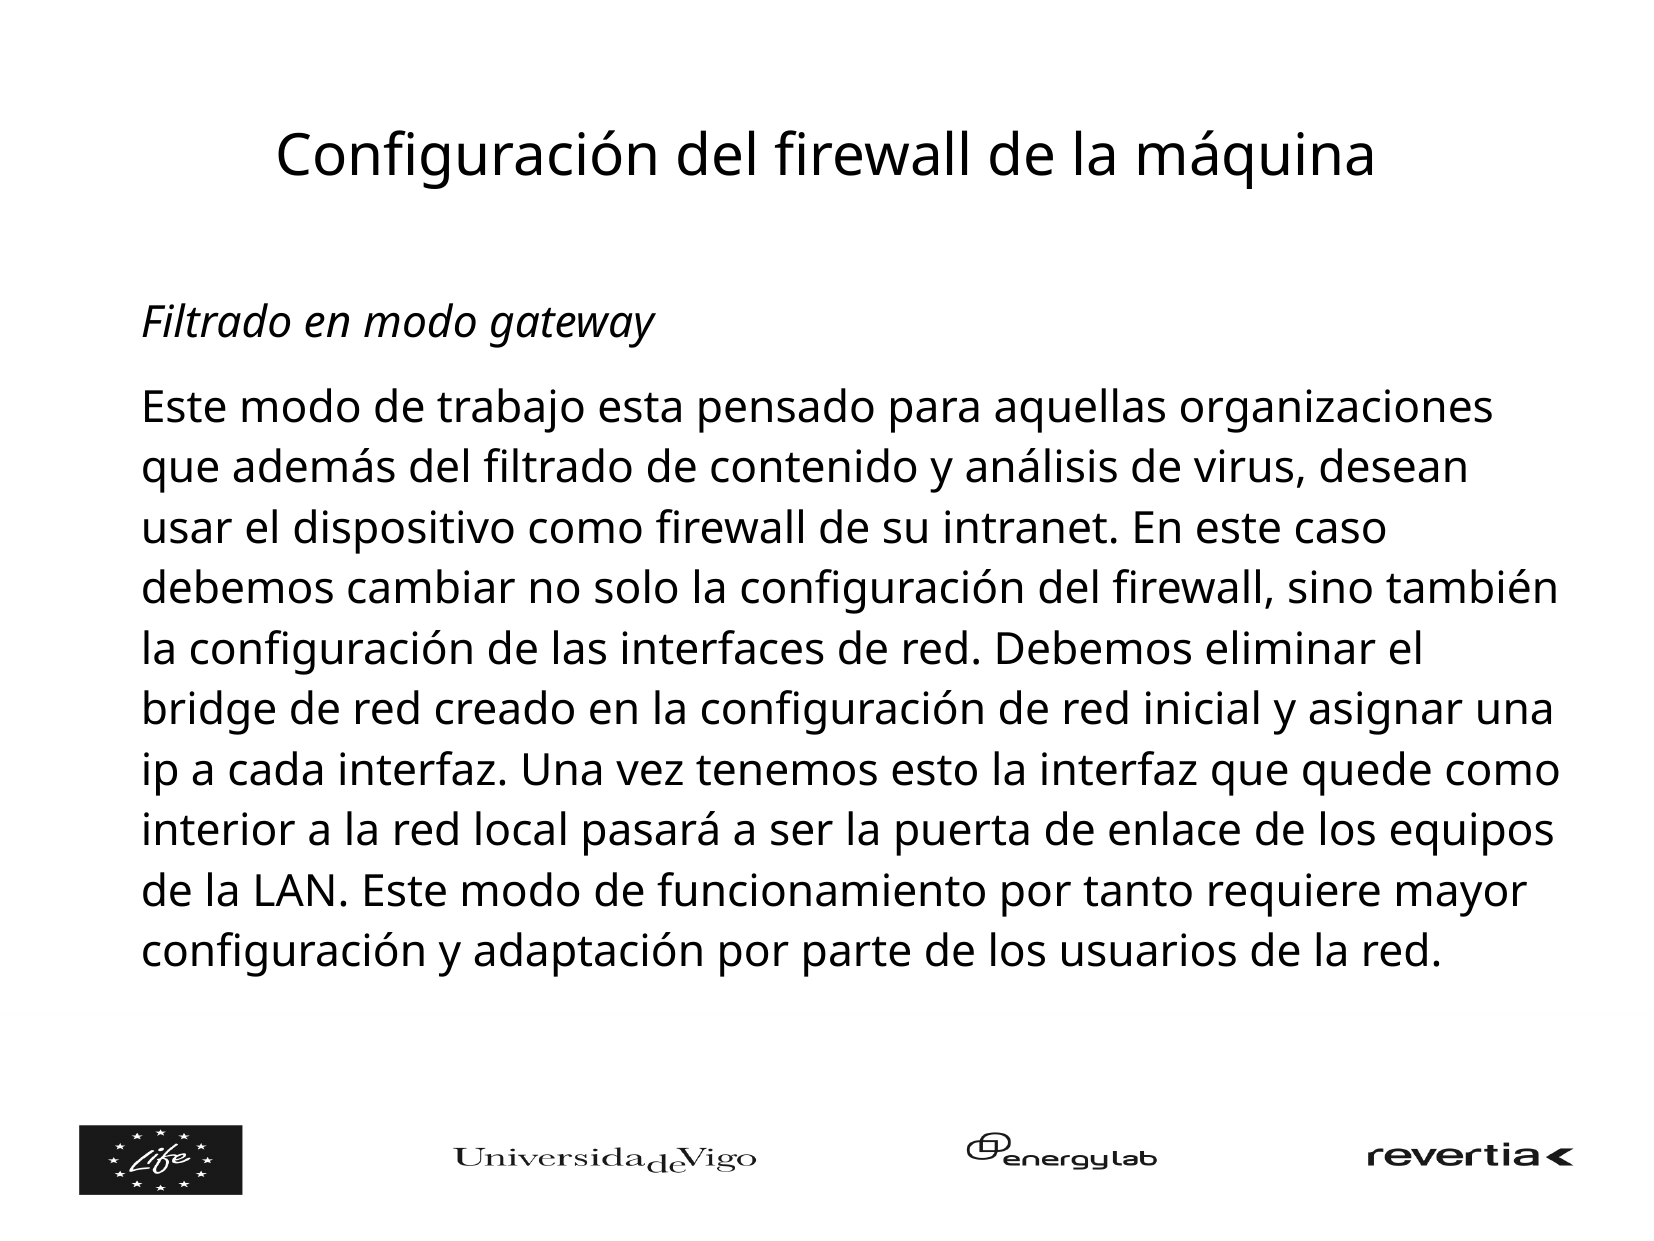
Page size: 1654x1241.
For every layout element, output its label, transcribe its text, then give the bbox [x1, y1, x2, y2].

picture [0, 1009, 1654, 1241]
list Filtrado en modo gateway Este modo de trabajo esta pensado para aquellas organizaciones que además del filtrado de contenido y análisis de virus, desean usar el dispositivo como firewall de su intranet. En este caso debemos cambiar no solo la configuración del firewall, sino también la configuración de las interfaces de red. Debemos eliminar el bridge de red creado en la configuración de red inicial y asignar una ip a cada interfaz. Una vez tenemos esto la interfaz que quede como interior a la red local pasará a ser la puerta de enlace de los equipos de la LAN. Este modo de funcionamiento por tanto requiere mayor configuración y adaptación por parte de los usuarios de la red. [82, 290, 1571, 1010]
title Configuración del firewall de la máquina [82, 49, 1571, 257]
